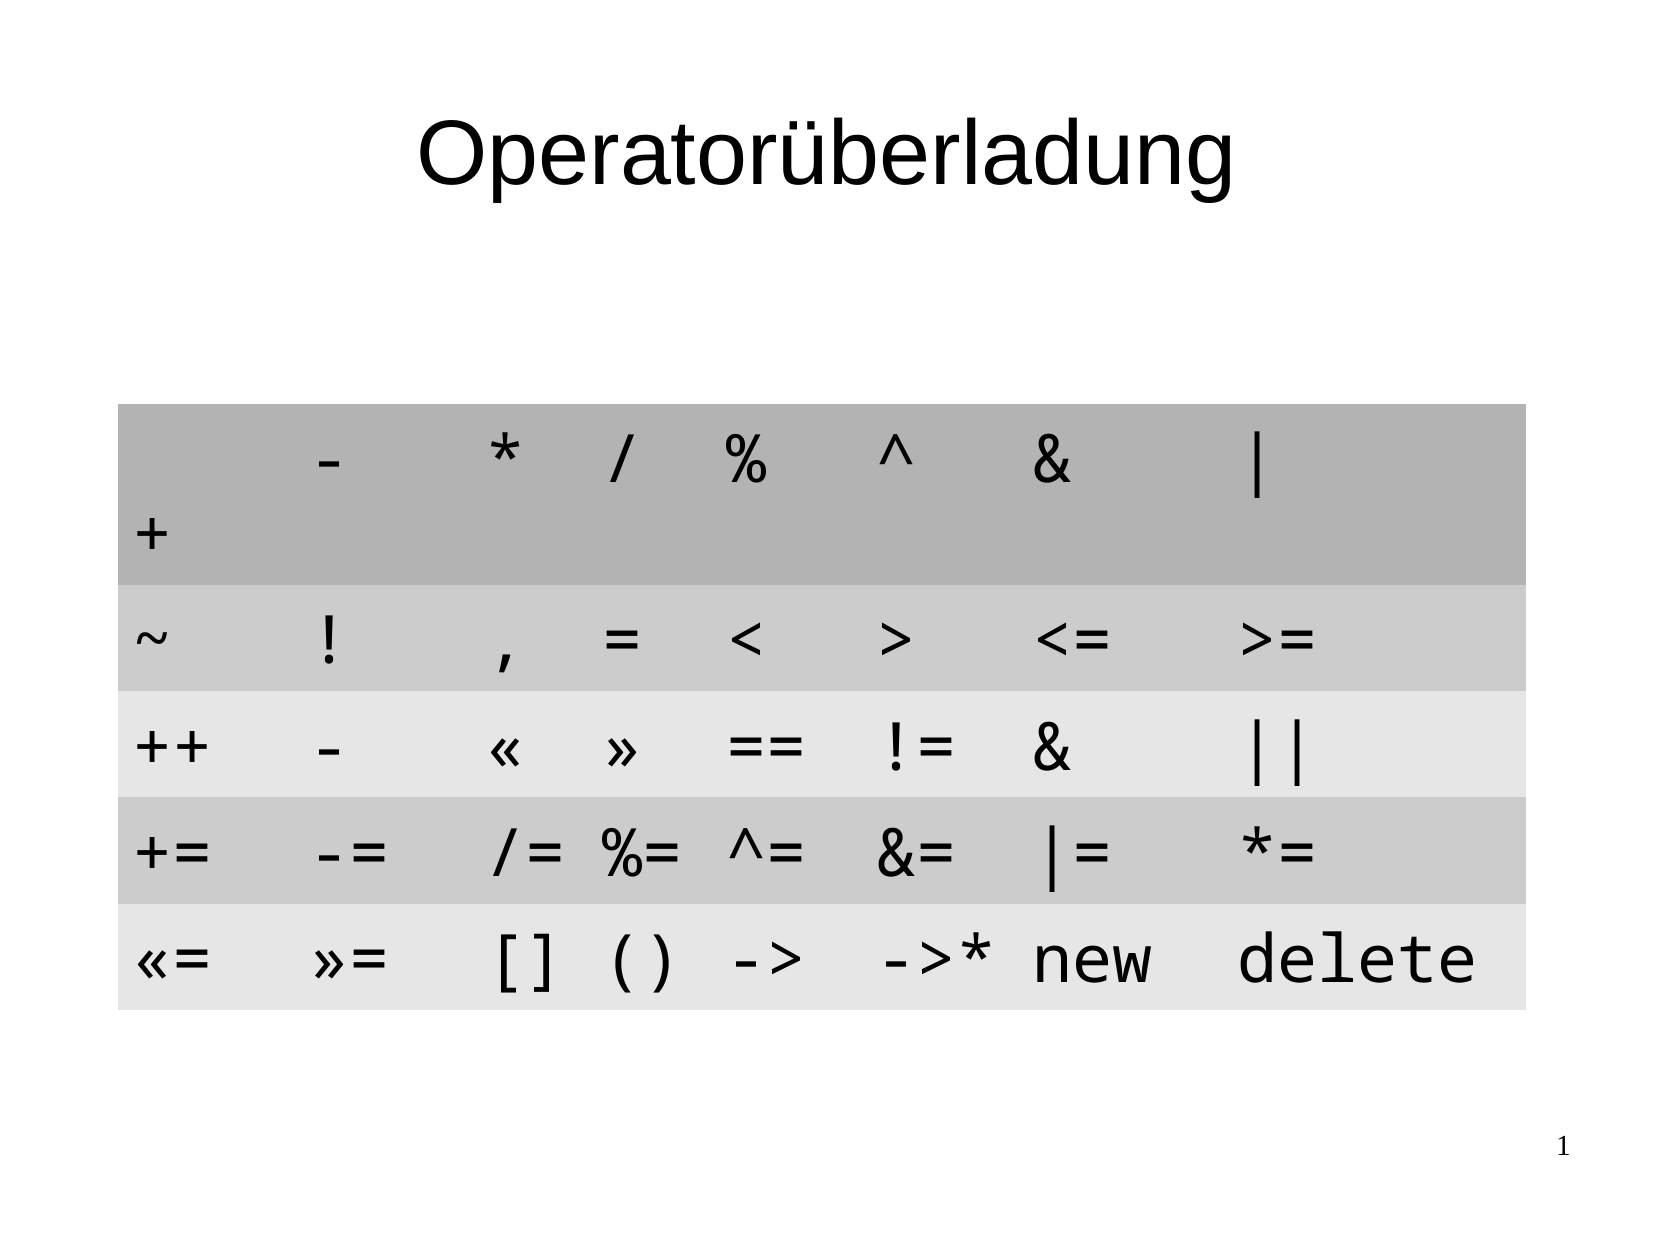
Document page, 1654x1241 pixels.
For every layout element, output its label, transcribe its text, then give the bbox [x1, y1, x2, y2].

table_header ^ [862, 404, 1018, 585]
table_cell ++ [118, 691, 295, 797]
table_cell >= [1222, 585, 1526, 691]
table_cell == [711, 691, 862, 797]
table_cell |= [1018, 797, 1222, 904]
table_header & [1018, 404, 1222, 585]
table_cell « [470, 691, 588, 797]
table_cell ~ [118, 585, 295, 691]
table_cell /= [470, 797, 588, 904]
table_cell || [1222, 691, 1526, 797]
table_cell -> [711, 904, 862, 1010]
table_cell » [588, 691, 711, 797]
table_header / [588, 404, 711, 585]
table_header + [118, 404, 295, 585]
table_cell , [470, 585, 588, 691]
table_header - [295, 404, 470, 585]
table_cell -= [295, 797, 470, 904]
table_cell += [118, 797, 295, 904]
table_header * [470, 404, 588, 585]
table_cell () [588, 904, 711, 1010]
title Operatorüberladung [82, 49, 1571, 257]
table_cell «= [118, 904, 295, 1010]
table_cell delete [1222, 904, 1526, 1010]
table_cell [] [470, 904, 588, 1010]
table_cell > [862, 585, 1018, 691]
table_cell != [862, 691, 1018, 797]
table_cell ! [295, 585, 470, 691]
table_cell = [588, 585, 711, 691]
table_header | [1222, 404, 1526, 585]
table_cell ^= [711, 797, 862, 904]
table_cell %= [588, 797, 711, 904]
table_cell *= [1222, 797, 1526, 904]
table_cell - [295, 691, 470, 797]
table_cell ->* [862, 904, 1018, 1010]
table_cell »= [295, 904, 470, 1010]
table_cell < [711, 585, 862, 691]
table_cell new [1018, 904, 1222, 1010]
table_cell & [1018, 691, 1222, 797]
table_header % [711, 404, 862, 585]
table_cell &= [862, 797, 1018, 904]
table_cell <= [1018, 585, 1222, 691]
